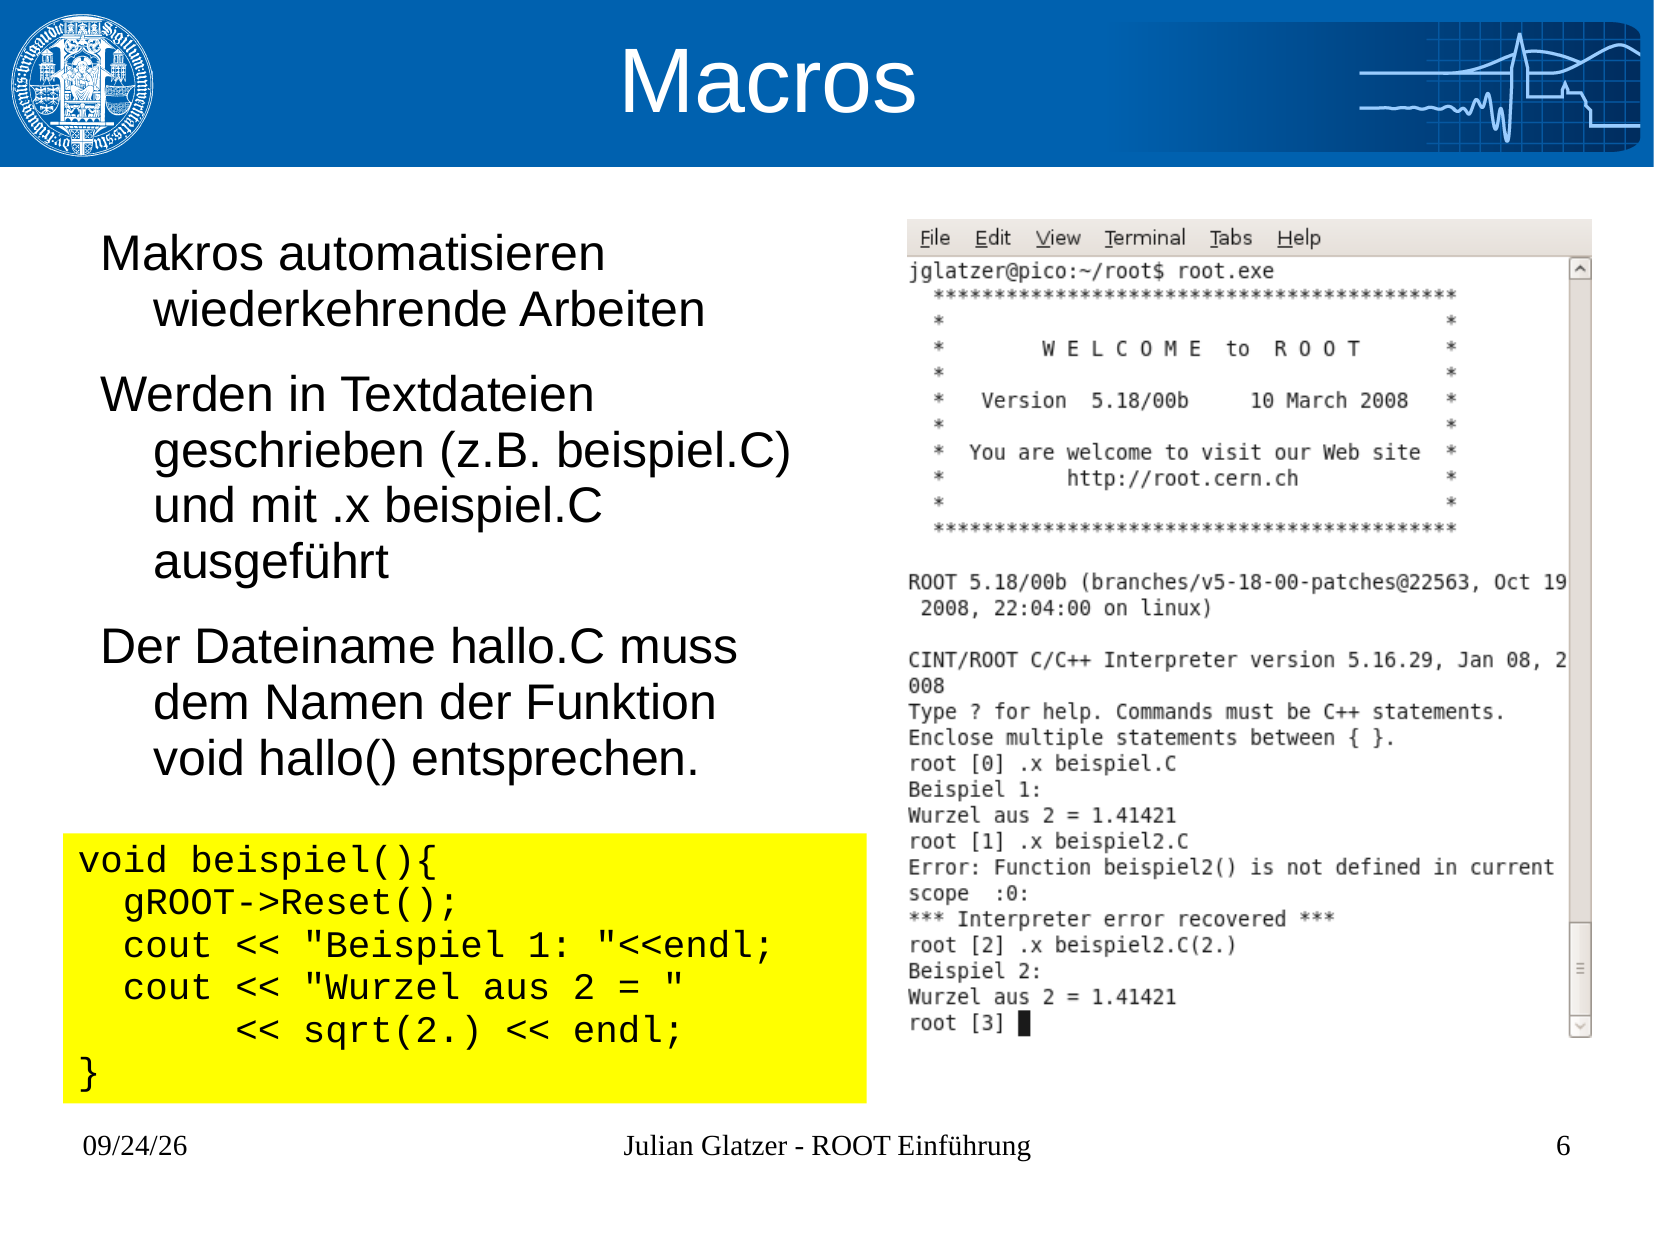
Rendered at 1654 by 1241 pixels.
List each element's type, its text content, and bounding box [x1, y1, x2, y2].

title Macros [187, 19, 1351, 143]
picture [907, 219, 1592, 1038]
picture [0, 0, 1654, 167]
list Makros automatisieren wiederkehrende Arbeiten Werden in Textdateien geschrieben (z.B. beispiel.C) und mit .x beispiel.C ausgeführt Der Dateiname hallo.C muss dem Namen der Funktion void hallo() entsprechen. [82, 225, 809, 786]
text_box void beispiel(){ gROOT->Reset(); cout << "Beispiel 1: "<<endl; cout << "Wurzel aus 2 = " << sqrt(2.) << endl; } [63, 833, 867, 1104]
